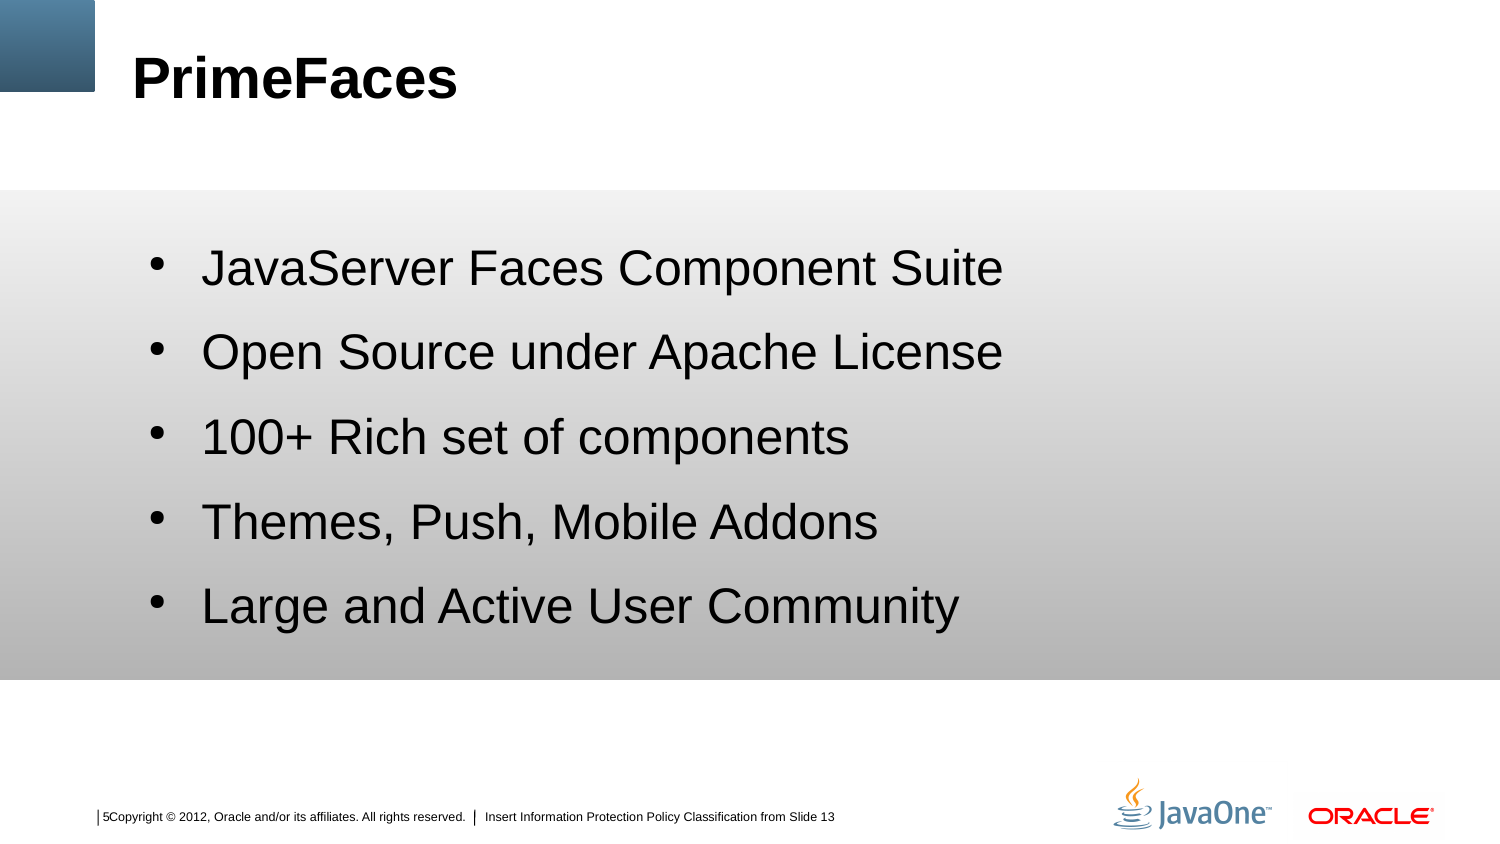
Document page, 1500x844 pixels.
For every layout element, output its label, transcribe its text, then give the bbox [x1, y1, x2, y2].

list JavaServer Faces Component Suite Open Source under Apache License 100+ Rich set of components Themes, Push, Mobile Addons Large and Active User Community [130, 223, 1406, 653]
title PrimeFaces [132, 40, 1407, 166]
picture [1293, 792, 1445, 840]
picture [1097, 761, 1288, 844]
